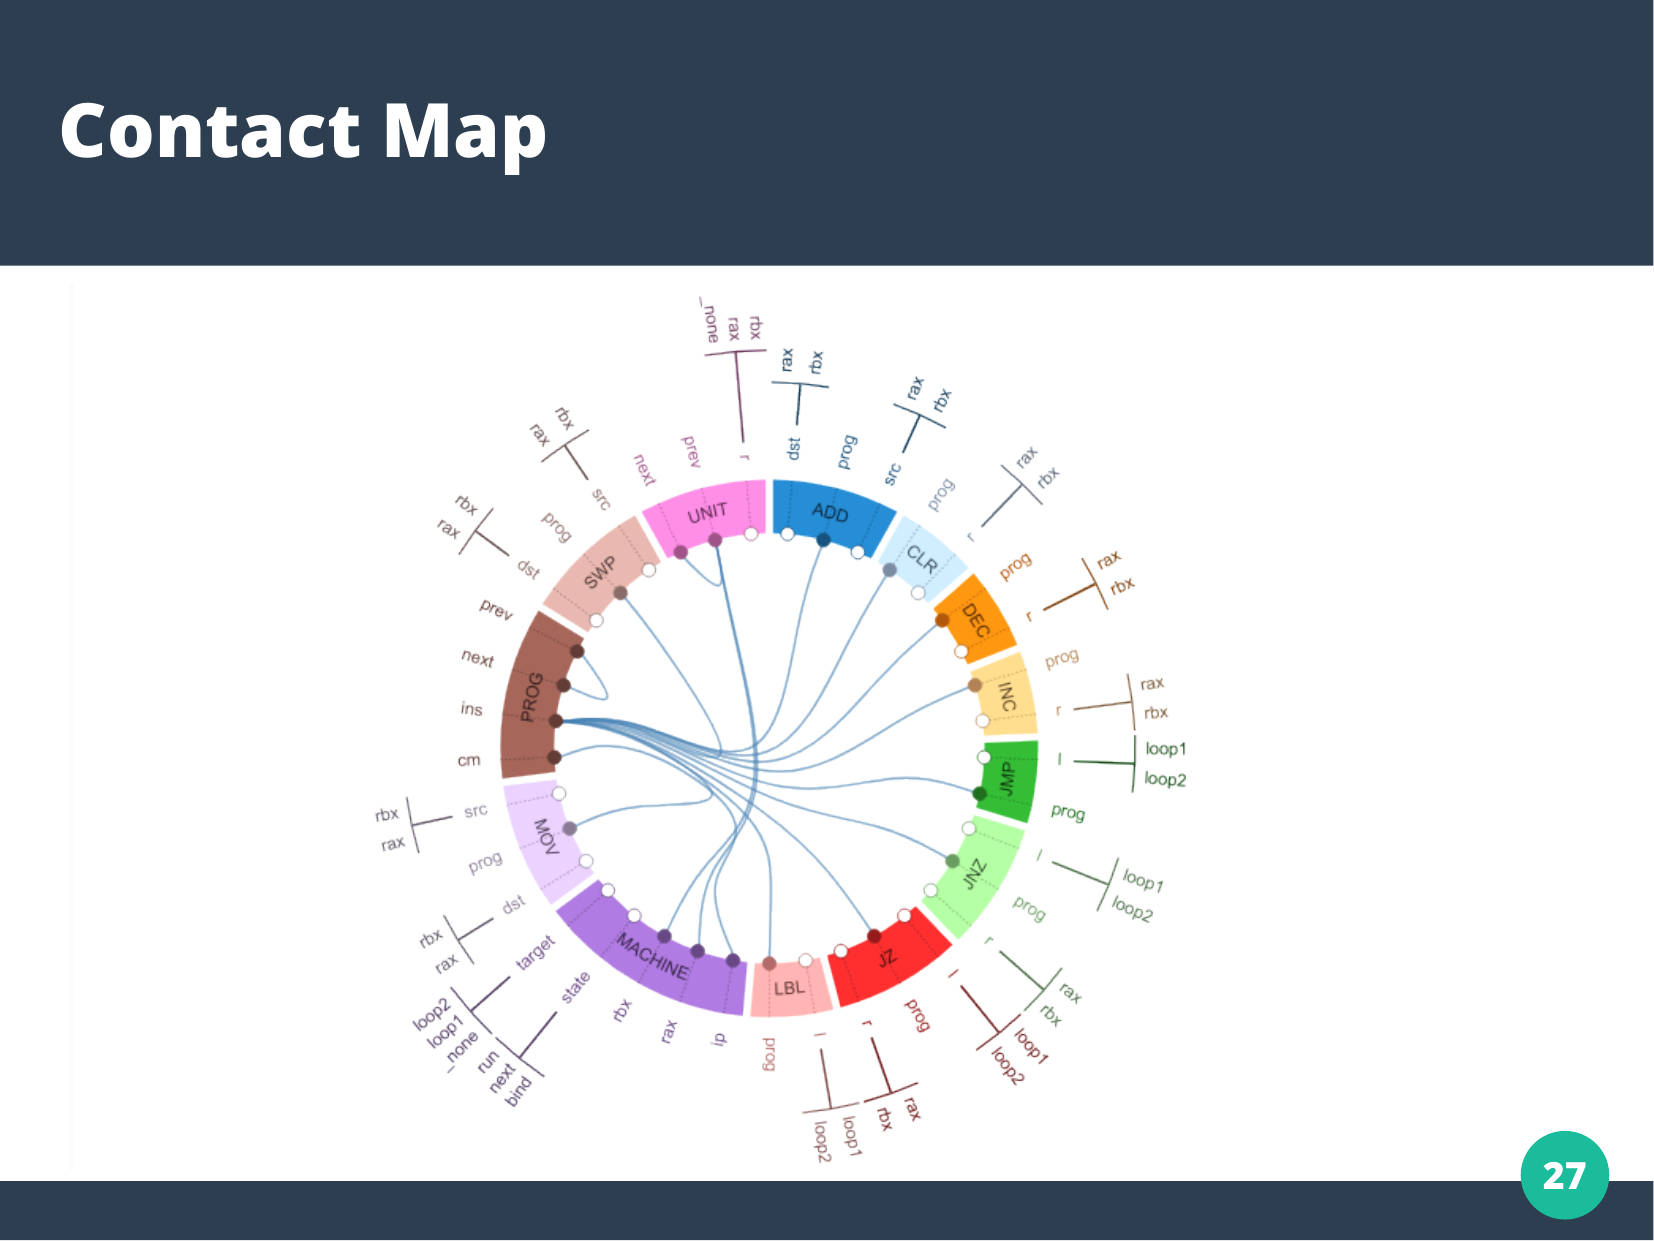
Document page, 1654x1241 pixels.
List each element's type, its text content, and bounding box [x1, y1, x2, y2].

title Contact Map [59, 49, 1595, 207]
picture [70, 283, 1501, 1170]
